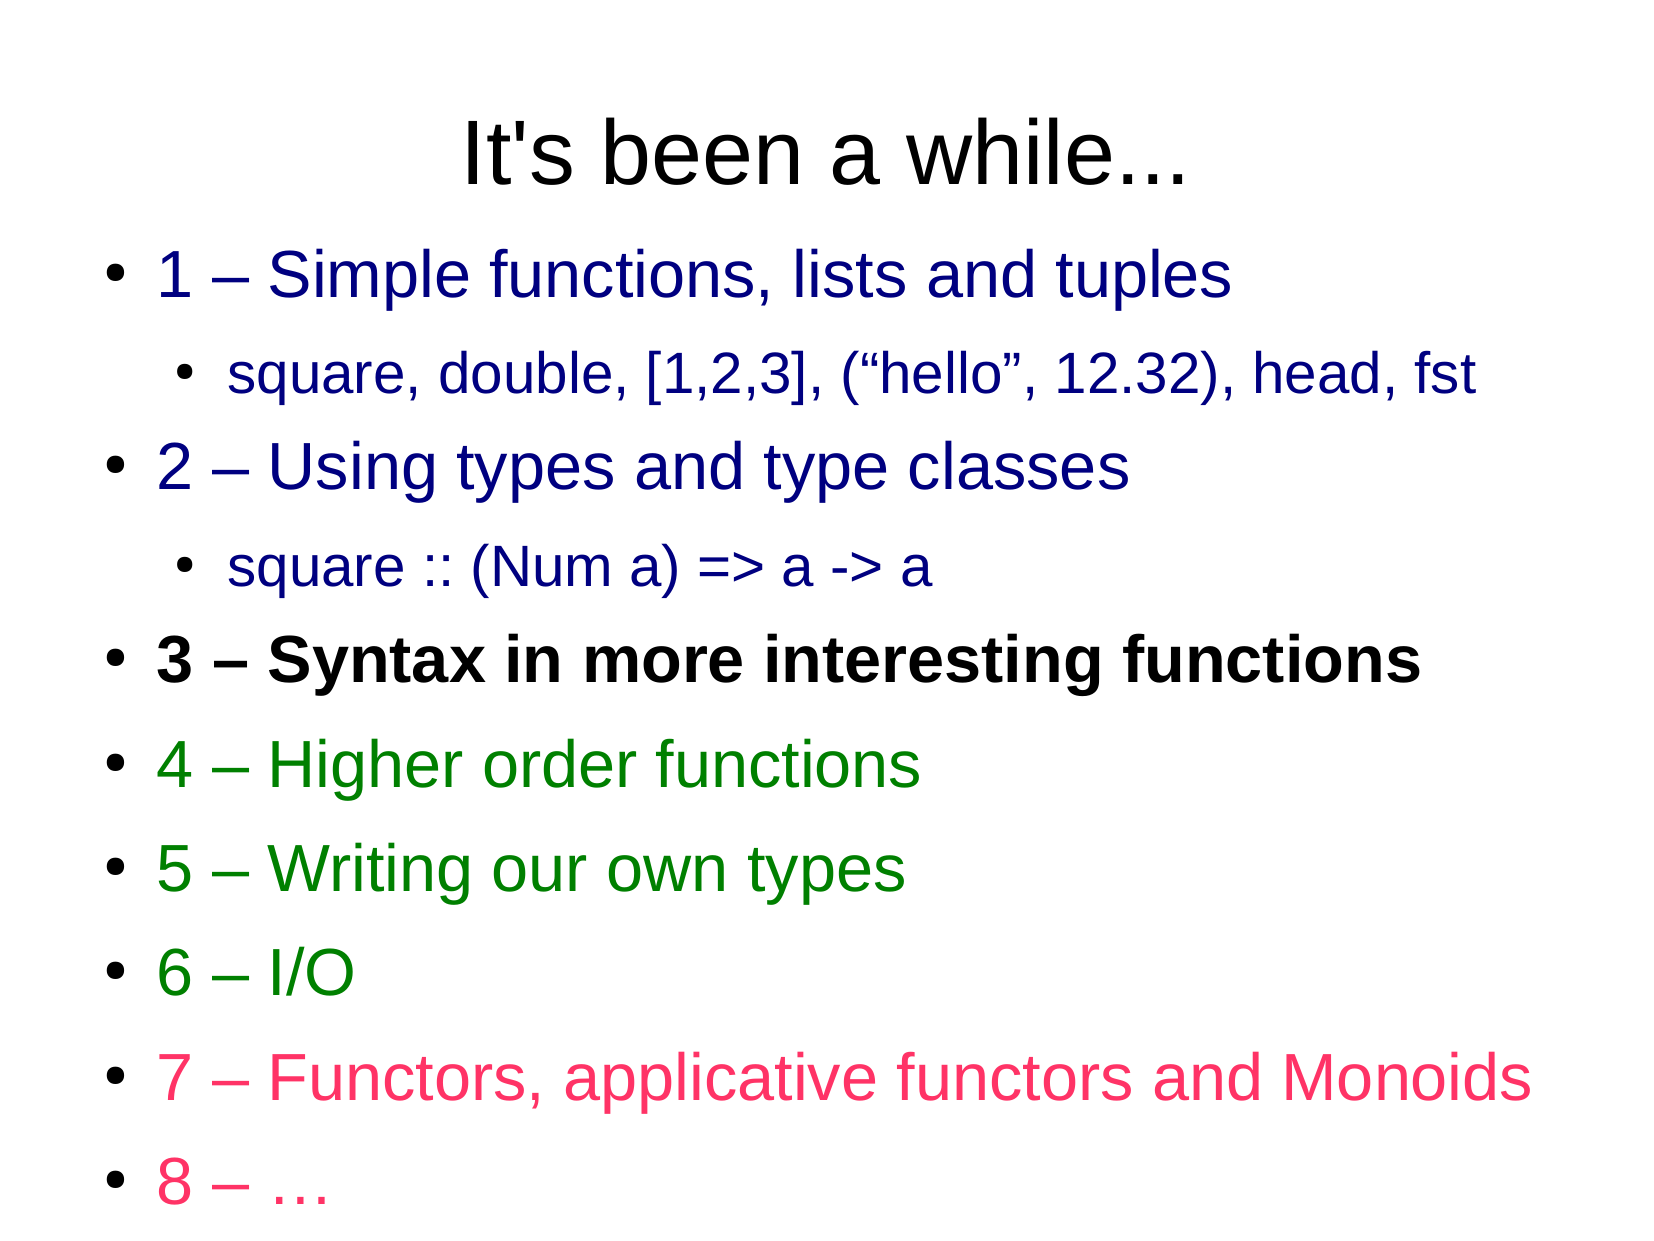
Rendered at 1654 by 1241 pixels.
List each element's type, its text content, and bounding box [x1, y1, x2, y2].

title It's been a while... [82, 49, 1571, 257]
list 1 – Simple functions, lists and tuples square, double, [1,2,3], (“hello”, 12.32), head, fst 2 – Using types and type classes square :: (Num a) => a -> a 3 – Syntax in more interesting functions 4 – Higher order functions 5 – Writing our own types 6 – I/O 7 – Functors, applicative functors and Monoids 8 – … [85, 236, 1574, 1219]
